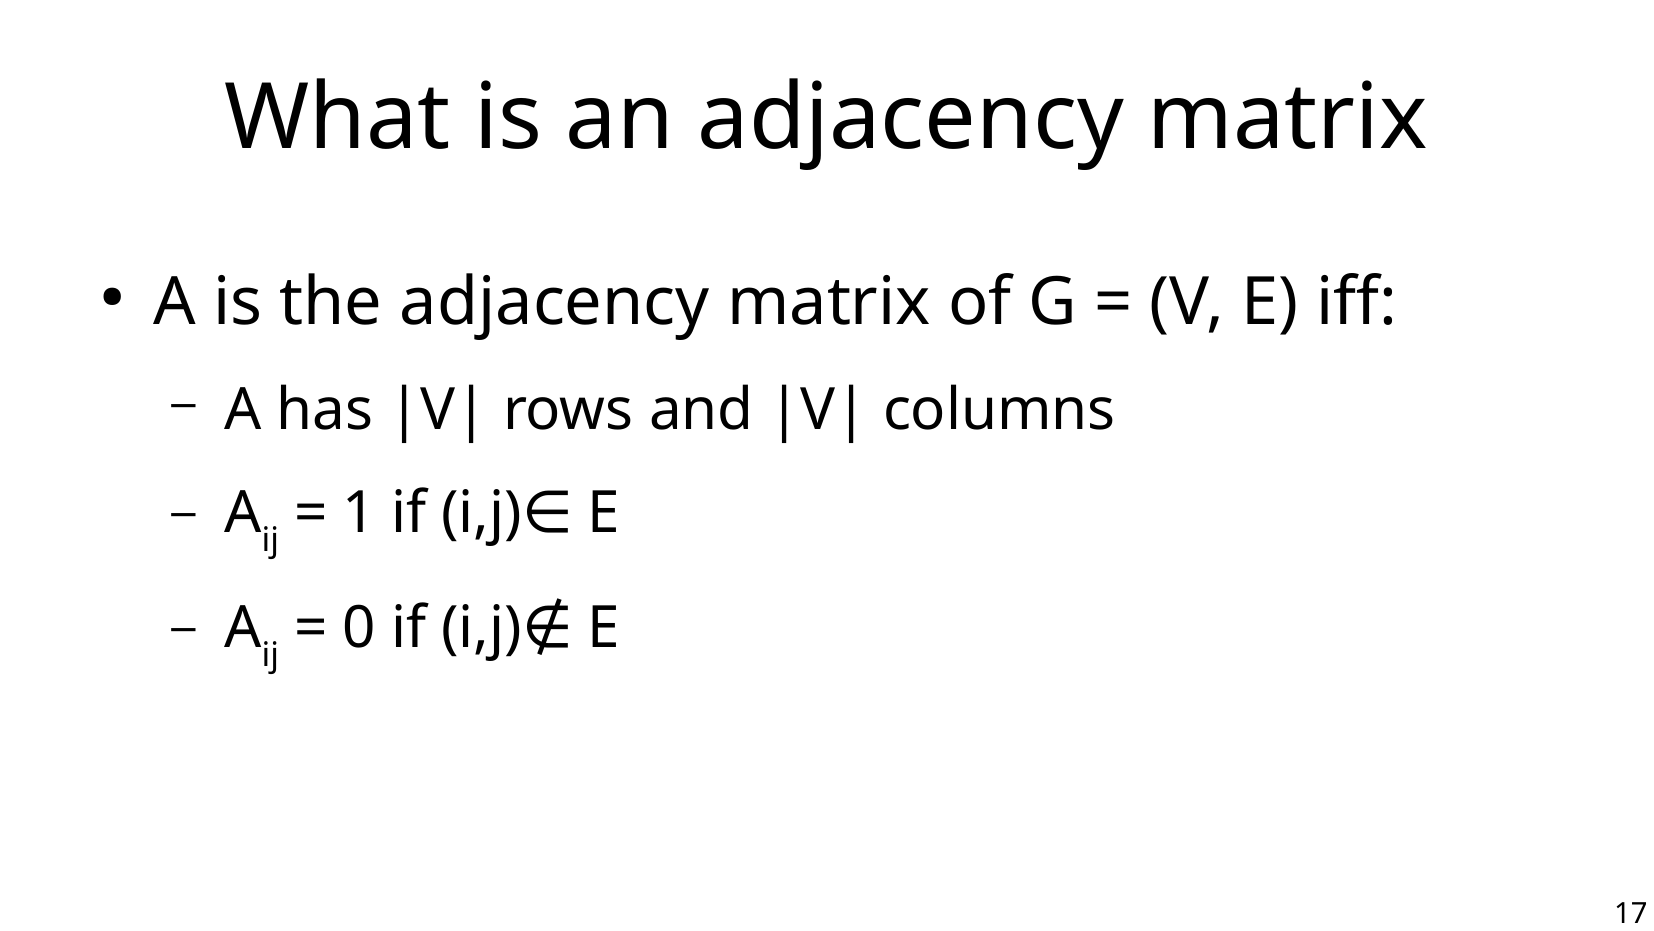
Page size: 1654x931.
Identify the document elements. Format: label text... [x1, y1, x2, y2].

title What is an adjacency matrix [82, 1, 1571, 226]
list A is the adjacency matrix of G = (V, E) iff: A has |V| rows and |V| columns Aij = 1 if (i,j)∈ E Aij = 0 if (i,j)∉ E [82, 253, 1571, 793]
